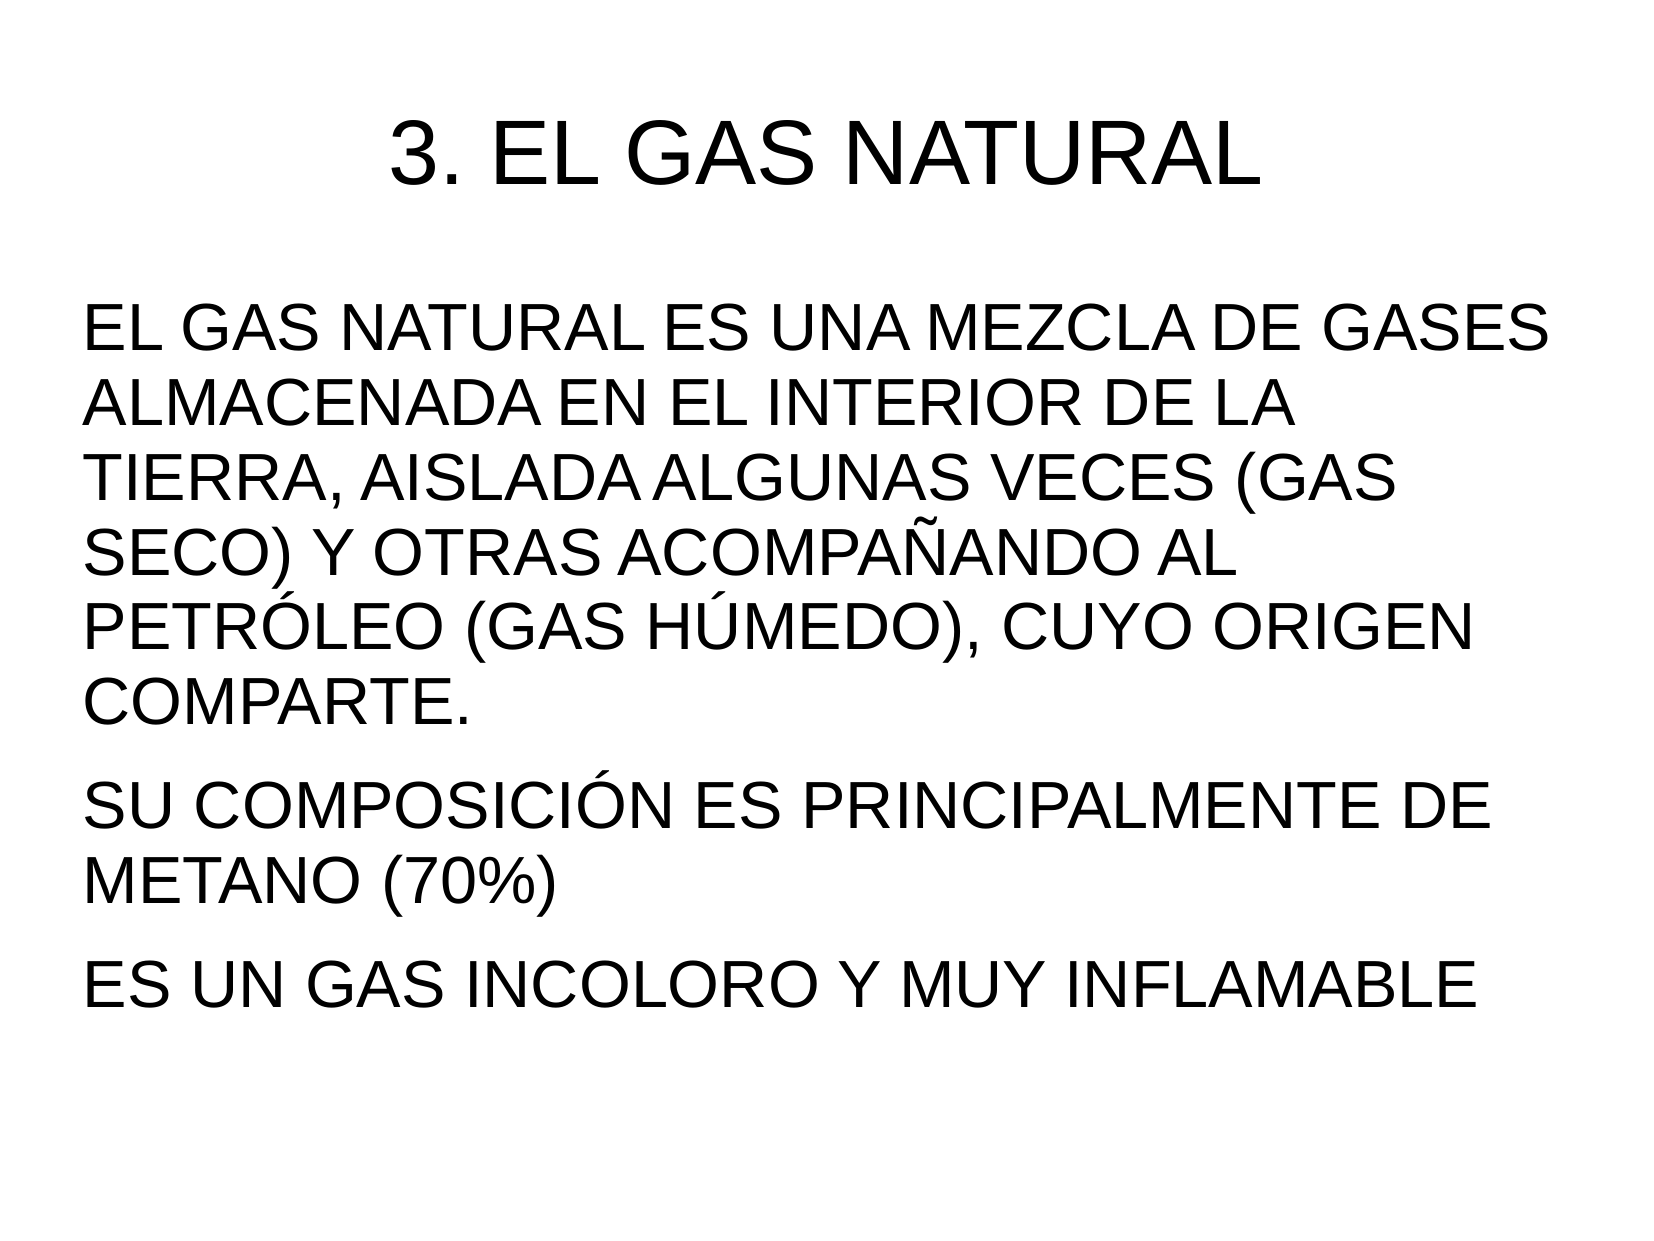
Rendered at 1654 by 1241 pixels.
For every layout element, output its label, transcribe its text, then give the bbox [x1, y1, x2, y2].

list EL GAS NATURAL ES UNA MEZCLA DE GASES ALMACENADA EN EL INTERIOR DE LA TIERRA, AISLADA ALGUNAS VECES (GAS SECO) Y OTRAS ACOMPAÑANDO AL PETRÓLEO (GAS HÚMEDO), CUYO ORIGEN COMPARTE. SU COMPOSICIÓN ES PRINCIPALMENTE DE METANO (70%) ES UN GAS INCOLORO Y MUY INFLAMABLE [82, 290, 1571, 1109]
title 3. EL GAS NATURAL [82, 49, 1571, 257]
